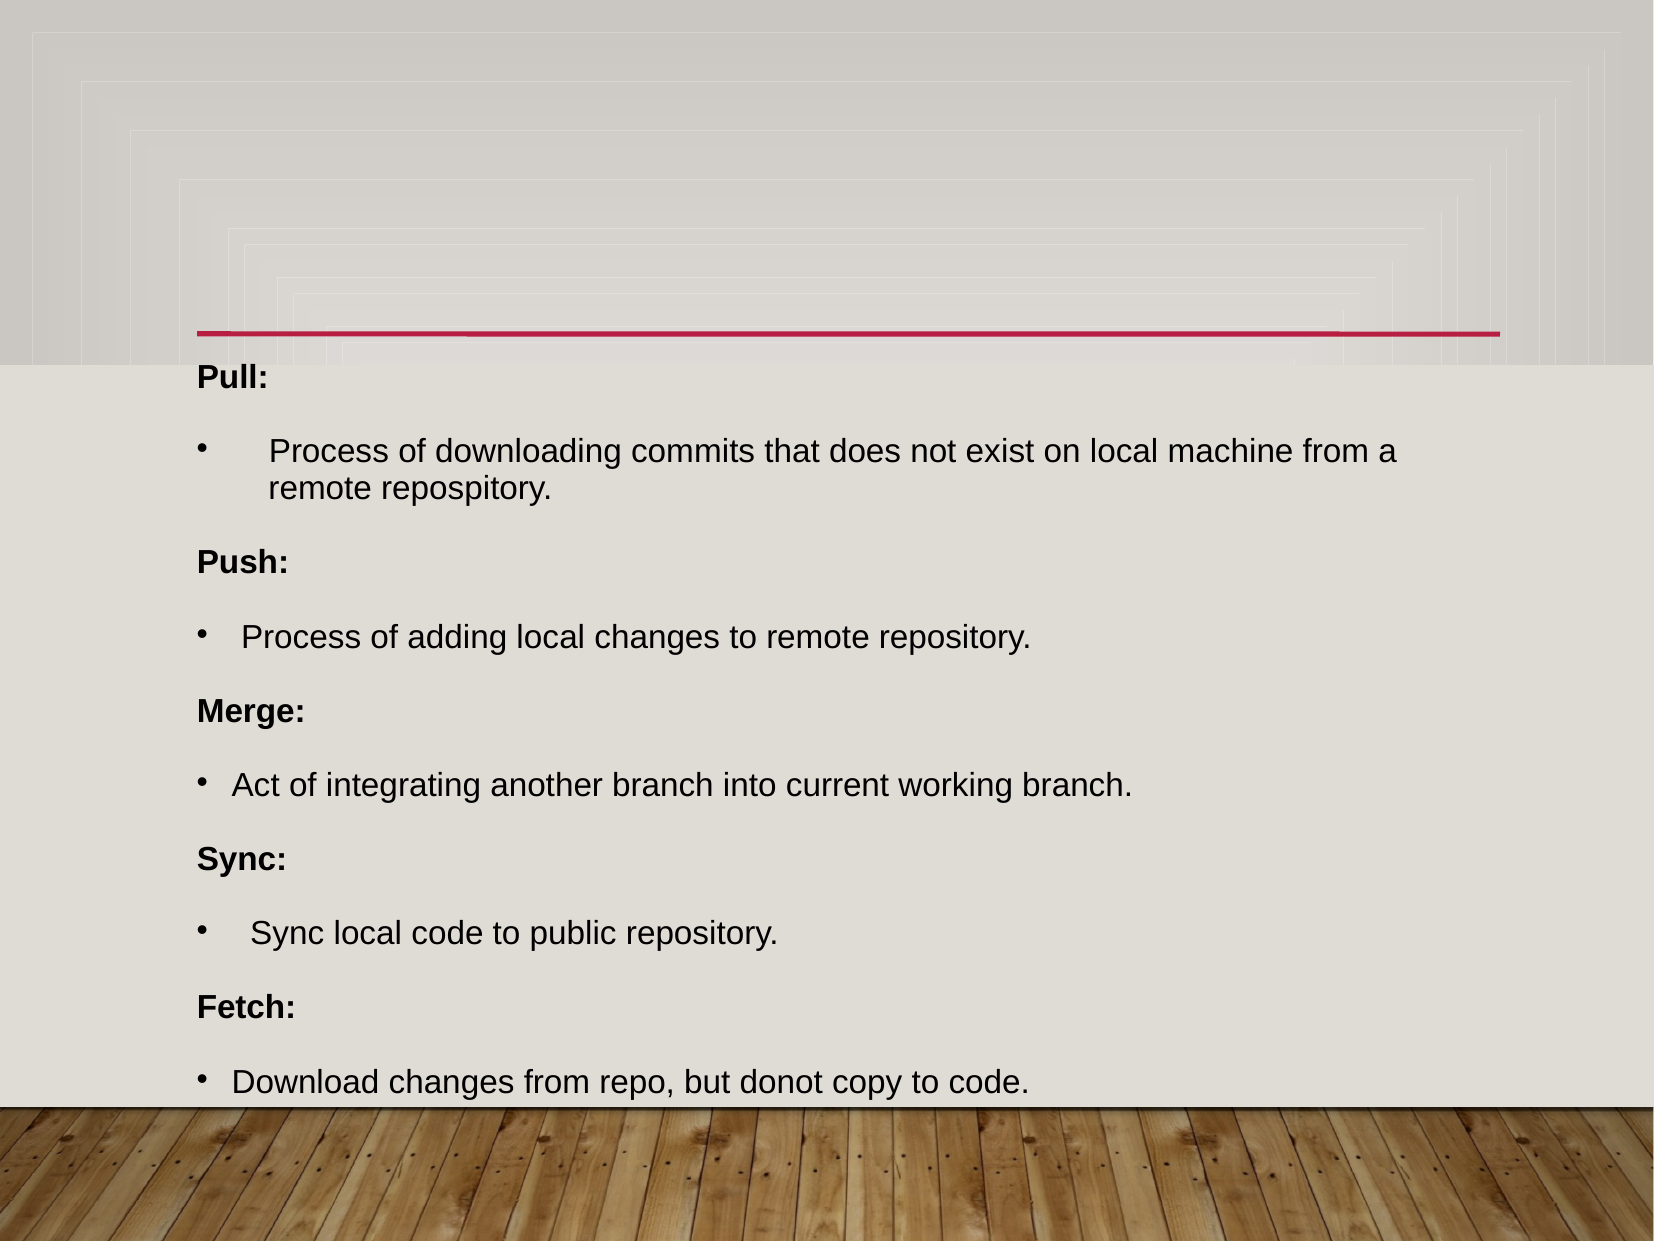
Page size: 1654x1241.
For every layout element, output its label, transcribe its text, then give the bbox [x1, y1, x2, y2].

picture [0, 1107, 1654, 1241]
subtitle Pull: Process of downloading commits that does not exist on local machine from a remote repospitory. Push: Process of adding local changes to remote repository. Merge: Act of integrating another branch into current working branch. Sync: Sync local code to public repository. Fetch: Download changes from repo, but donot copy to code. [196, 318, 1499, 1098]
